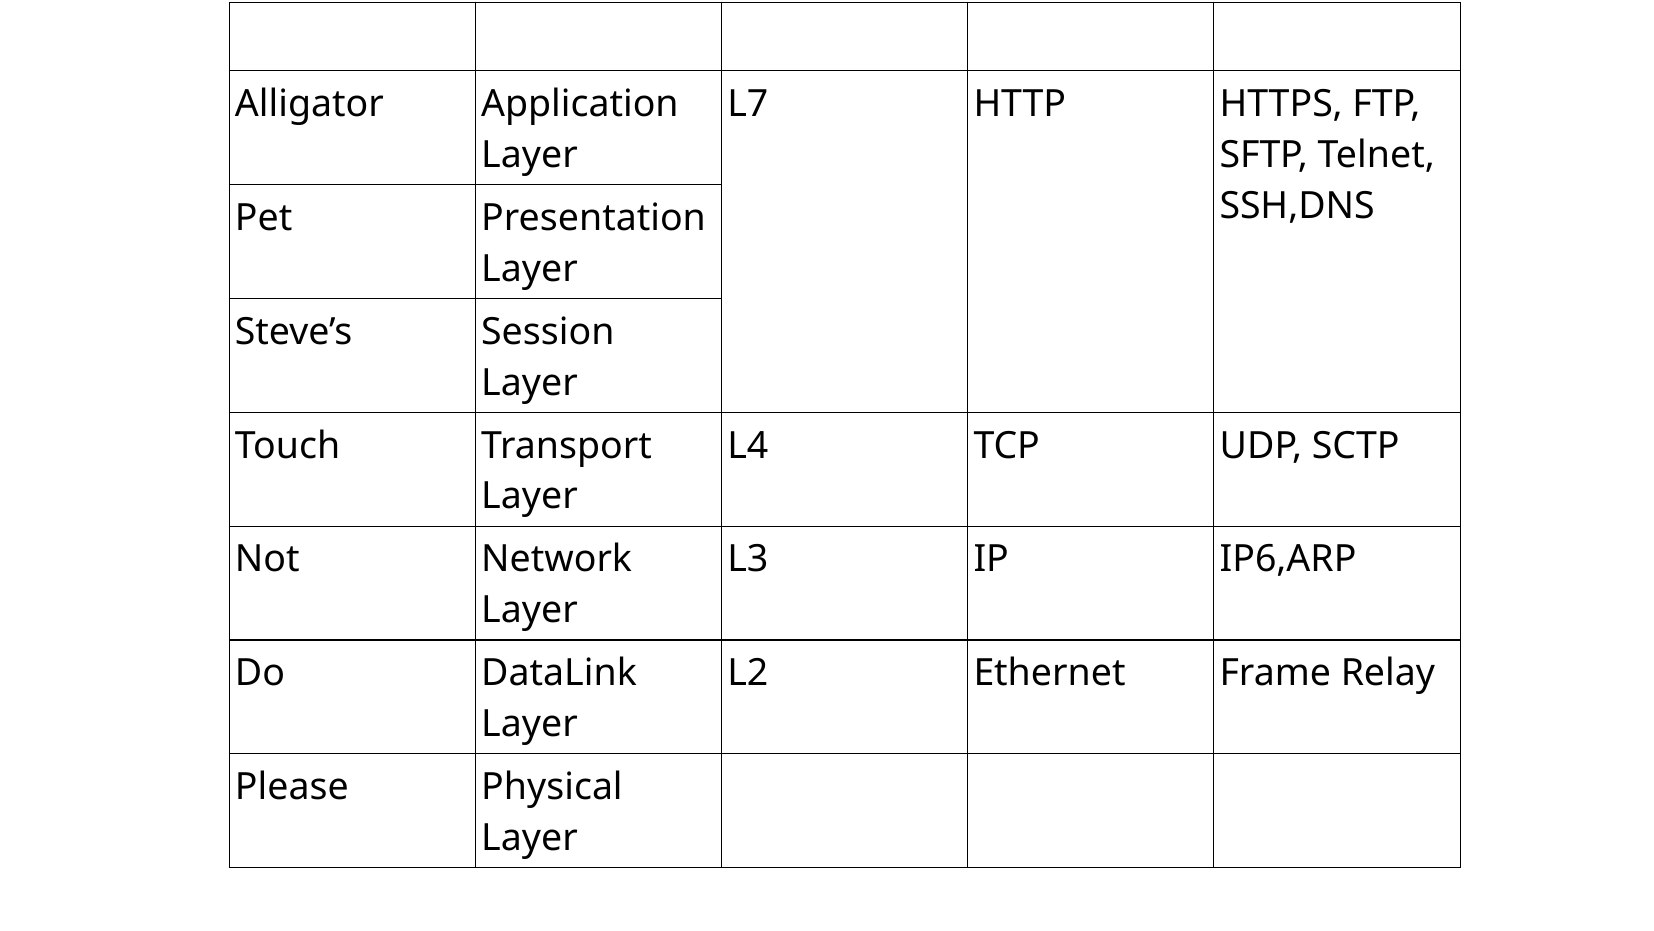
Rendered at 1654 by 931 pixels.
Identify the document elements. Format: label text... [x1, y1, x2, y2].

table_cell Do [230, 641, 475, 753]
table_cell Please [230, 754, 475, 867]
table_cell Network Layer [476, 527, 721, 639]
table_cell L3 [722, 527, 967, 639]
table_cell IP6,ARP [1214, 527, 1460, 639]
table_cell L2 [722, 641, 967, 753]
table_header [722, 3, 967, 70]
table_header [476, 3, 721, 70]
table_cell Pet [230, 185, 475, 298]
table_cell L4 [722, 413, 967, 526]
table_cell [1214, 754, 1460, 867]
table_cell Session Layer [476, 299, 721, 412]
table_cell Presentation Layer [476, 185, 721, 298]
table_cell Touch [230, 413, 475, 526]
table_header [230, 3, 475, 70]
table_cell Frame Relay [1214, 641, 1460, 753]
table_cell Physical Layer [476, 754, 721, 867]
table_cell Alligator [230, 71, 475, 184]
table_cell Not [230, 527, 475, 639]
table_header [1214, 3, 1460, 70]
table_cell UDP, SCTP [1214, 413, 1460, 526]
table_cell HTTPS, FTP, SFTP, Telnet, SSH,DNS [1214, 71, 1460, 412]
table_cell Steve’s [230, 299, 475, 412]
table_cell [968, 754, 1213, 867]
table_cell TCP [968, 413, 1213, 526]
table_cell L7 [722, 71, 967, 412]
table_header [968, 3, 1213, 70]
table_cell HTTP [968, 71, 1213, 412]
table_cell DataLink Layer [476, 641, 721, 753]
table_cell [722, 754, 967, 867]
table_cell Transport Layer [476, 413, 721, 526]
table_cell Application Layer [476, 71, 721, 184]
table_cell Ethernet [968, 641, 1213, 753]
table_cell IP [968, 527, 1213, 639]
